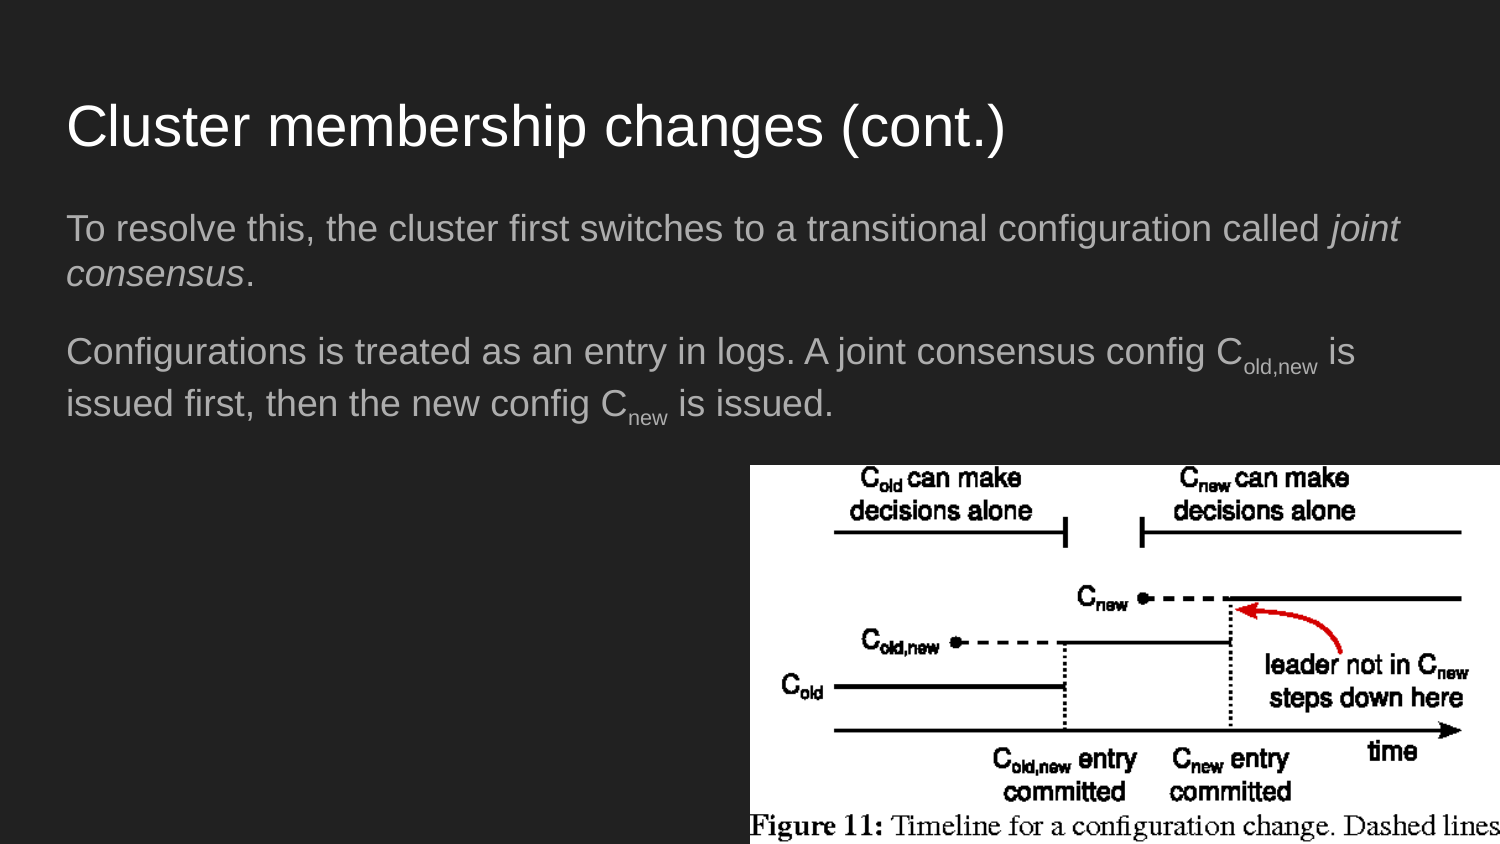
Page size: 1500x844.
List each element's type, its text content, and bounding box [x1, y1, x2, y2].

picture [750, 465, 1500, 844]
list To resolve this, the cluster first switches to a transitional configuration called joint consensus. Configurations is treated as an entry in logs. A joint consensus config Cold,new is issued first, then the new config Cnew is issued. [51, 189, 1449, 750]
title Cluster membership changes (cont.) [51, 72, 1449, 167]
